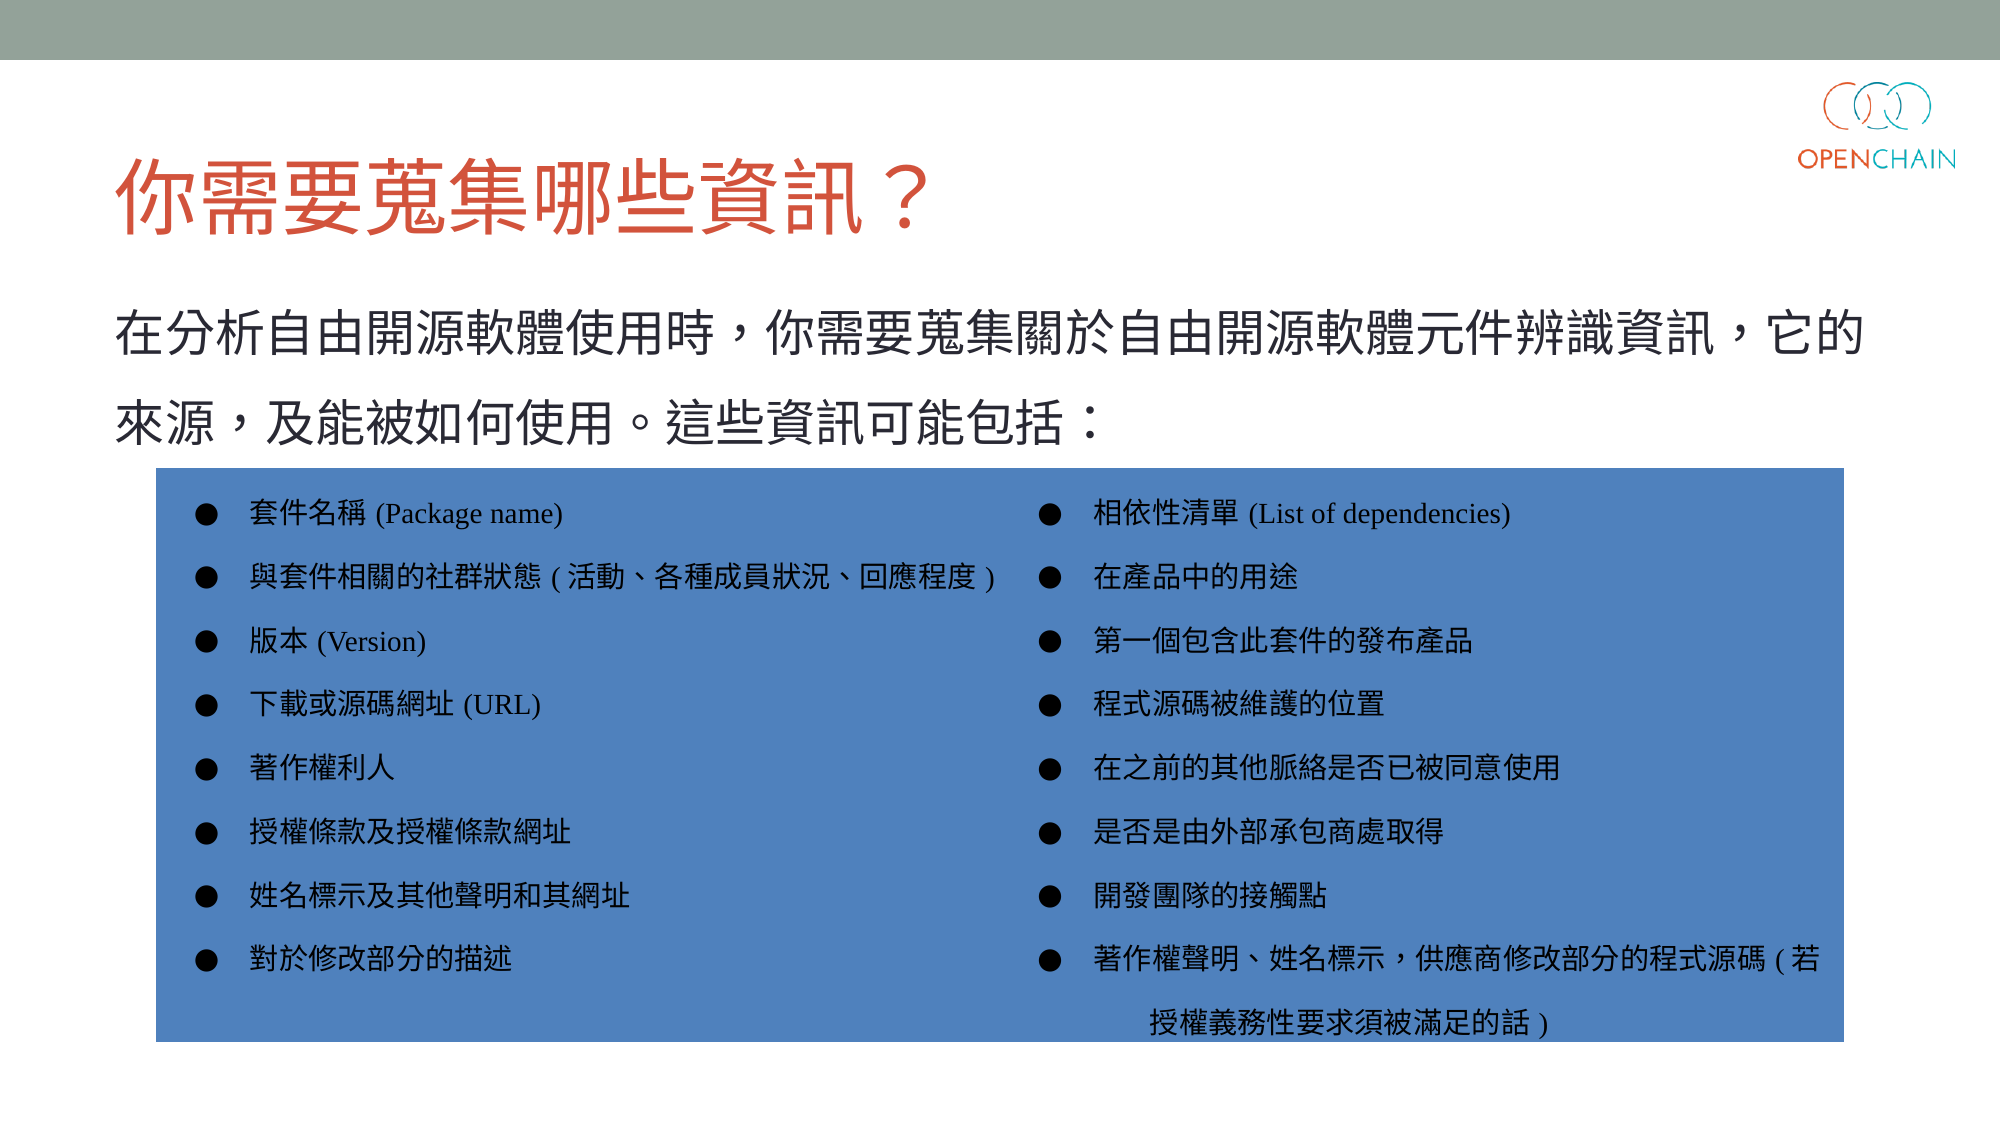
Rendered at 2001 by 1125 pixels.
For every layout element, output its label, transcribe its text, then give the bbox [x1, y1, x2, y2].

list 在分析自由開源軟體使用時，你需要蒐集關於自由開源軟體元件辨識資訊，它的來源，及能被如何使用。這些資訊可能包括： [99, 263, 1900, 1064]
title 你需要蒐集哪些資訊？ [99, 87, 1900, 251]
table_header 套件名稱(Package name) 與套件相關的社群狀態(活動、各種成員狀況、回應程度) 版本(Version) 下載或源碼網址(URL) 著作權利人 授權條款及授權條款網址 姓名標示及其他聲明和其網址 對於修改部分的描述 [156, 468, 1000, 1042]
table_header 相依性清單(List of dependencies) 在產品中的用途 第一個包含此套件的發布產品 程式源碼被維護的位置 在之前的其他脈絡是否已被同意使用 是否是由外部承包商處取得 開發團隊的接觸點 著作權聲明、姓名標示，供應商修改部分的程式源碼(若授權義務性要求須被滿足的話) [1000, 468, 1844, 1042]
